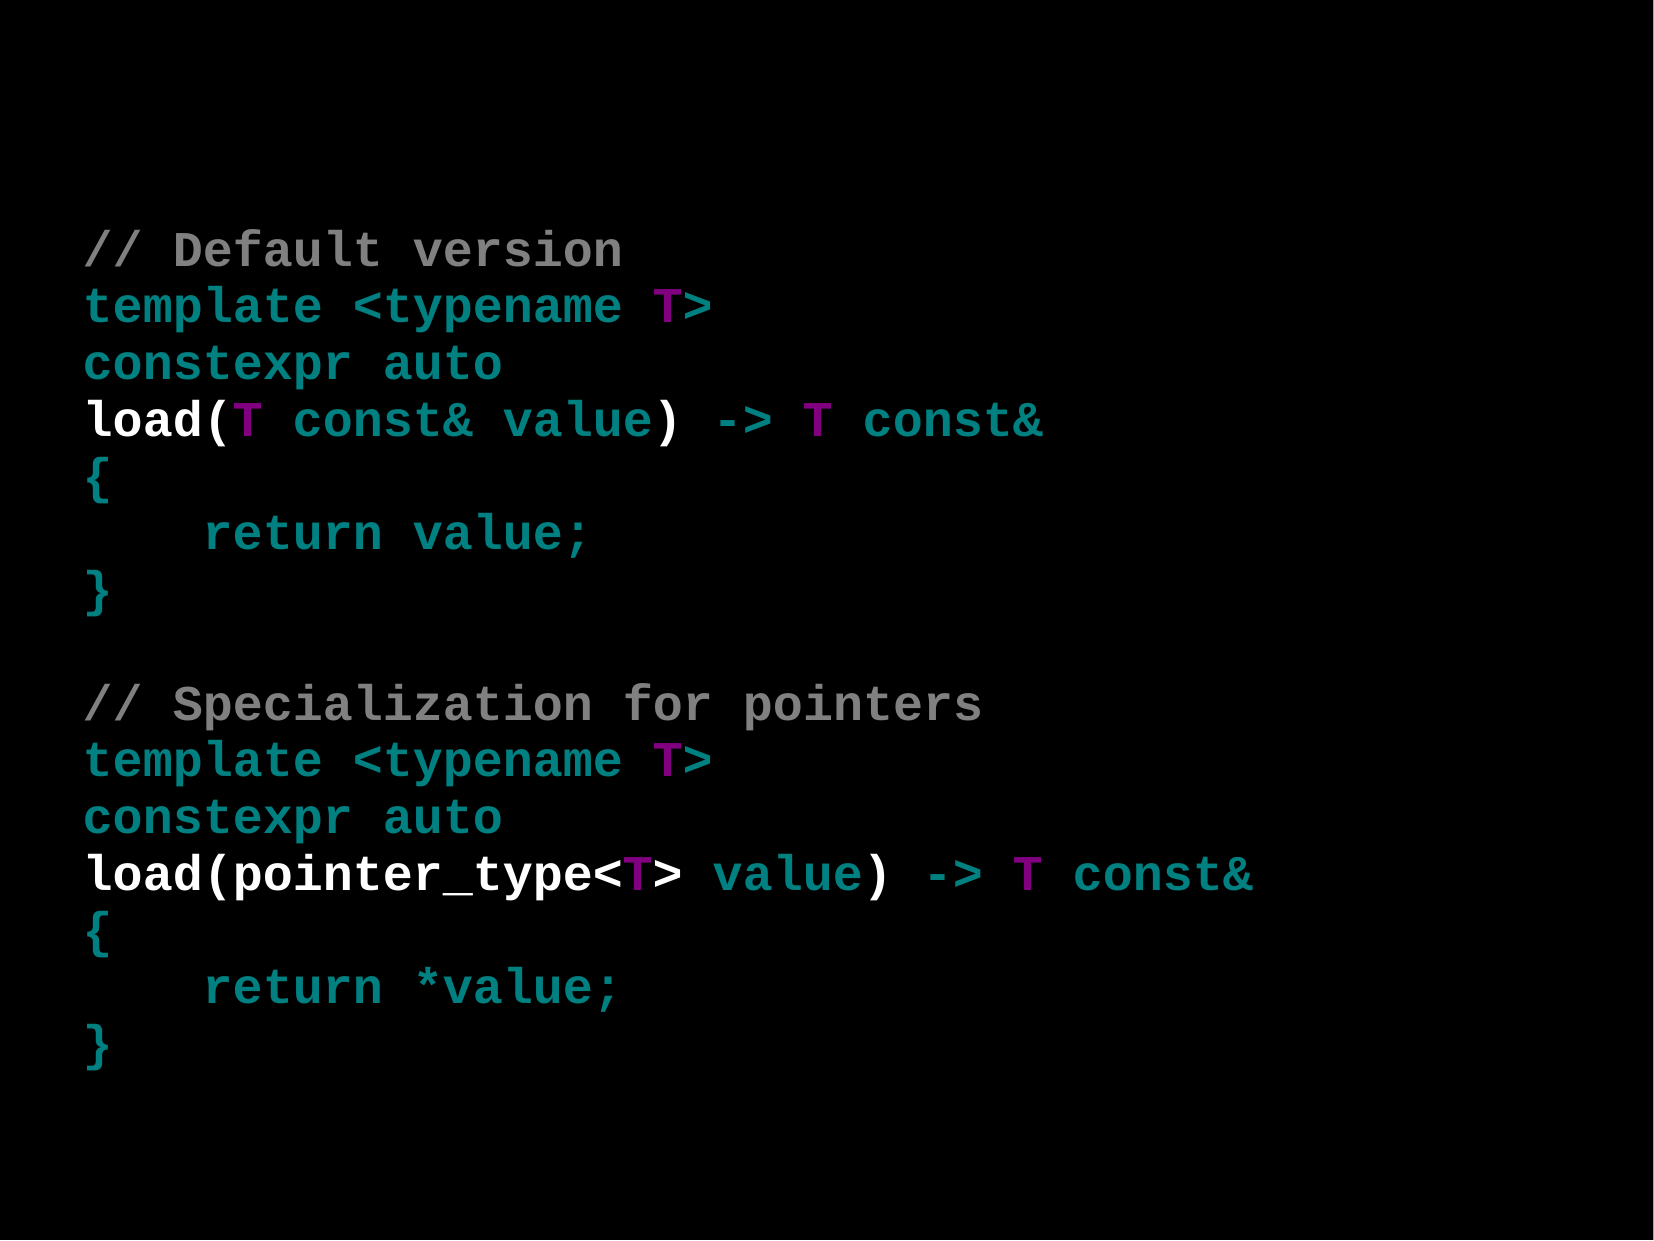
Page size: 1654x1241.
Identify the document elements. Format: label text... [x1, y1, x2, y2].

subtitle // Default version template <typename T> constexpr auto load(T const& value) -> T const& { return value; } // Specialization for pointers template <typename T> constexpr auto load(pointer_type<T> value) -> T const& { return *value; } [82, 224, 1571, 1076]
